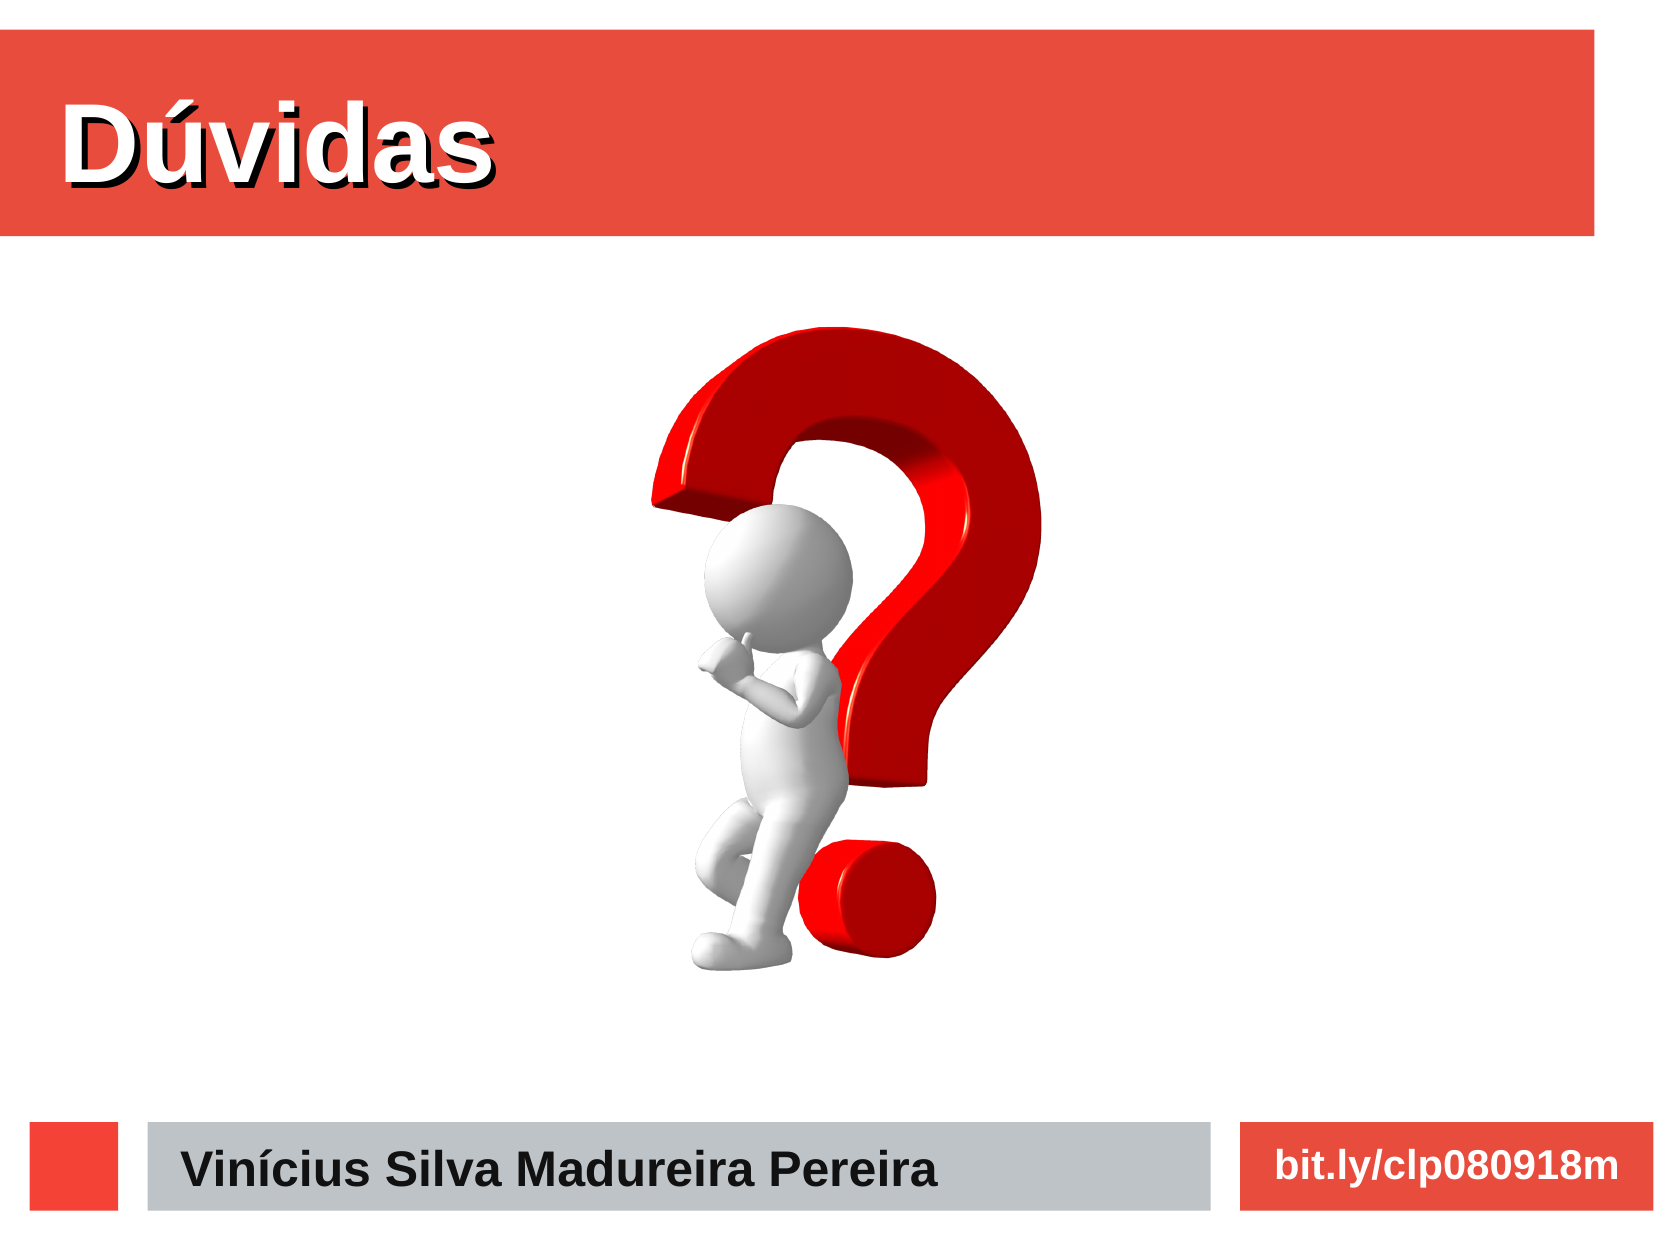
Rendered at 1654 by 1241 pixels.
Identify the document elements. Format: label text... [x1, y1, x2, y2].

picture [494, 315, 1159, 981]
title Dúvidas [59, 59, 1595, 207]
text_box bit.ly/clp080918m [1228, 1133, 1654, 1205]
text_box Vinícius Silva Madureira Pereira [165, 1133, 1170, 1205]
